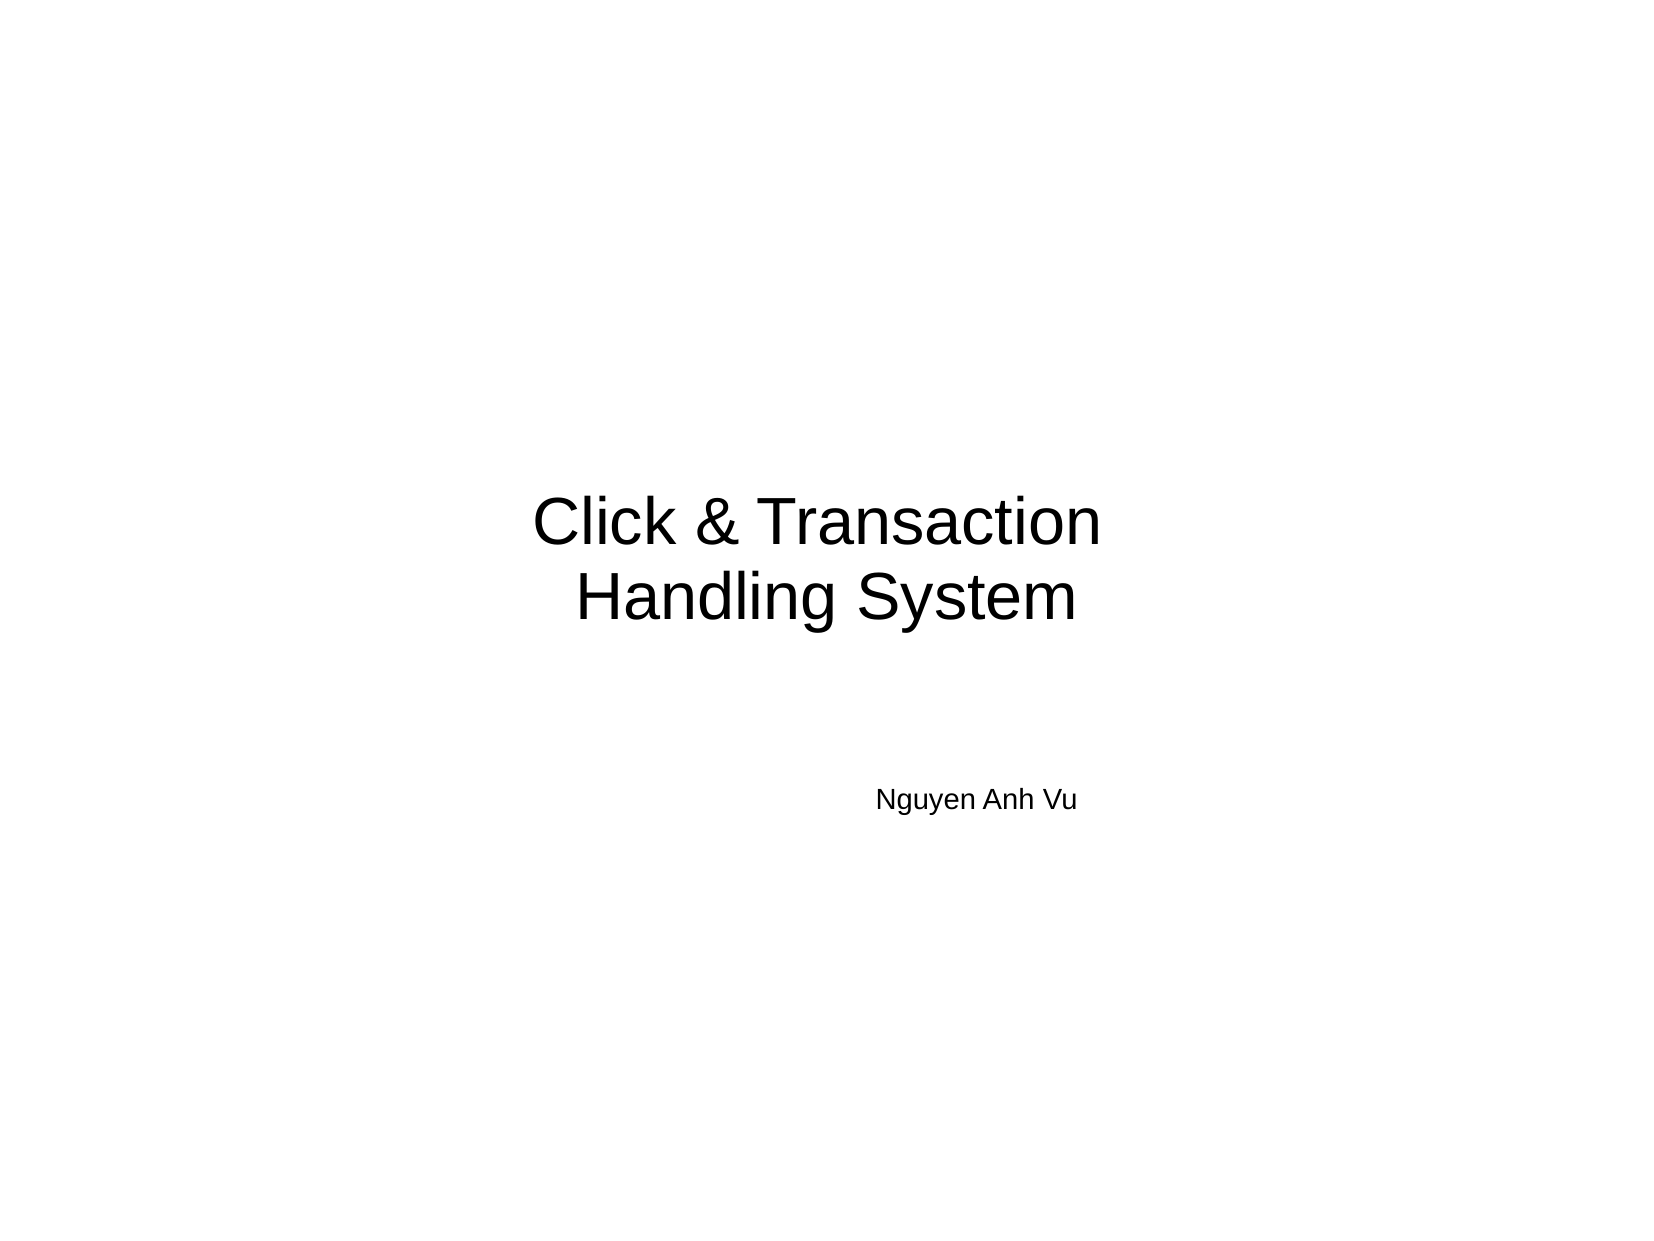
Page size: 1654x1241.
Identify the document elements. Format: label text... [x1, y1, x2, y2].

subtitle Click & Transaction Handling System Nguyen Anh Vu [82, 290, 1571, 1010]
